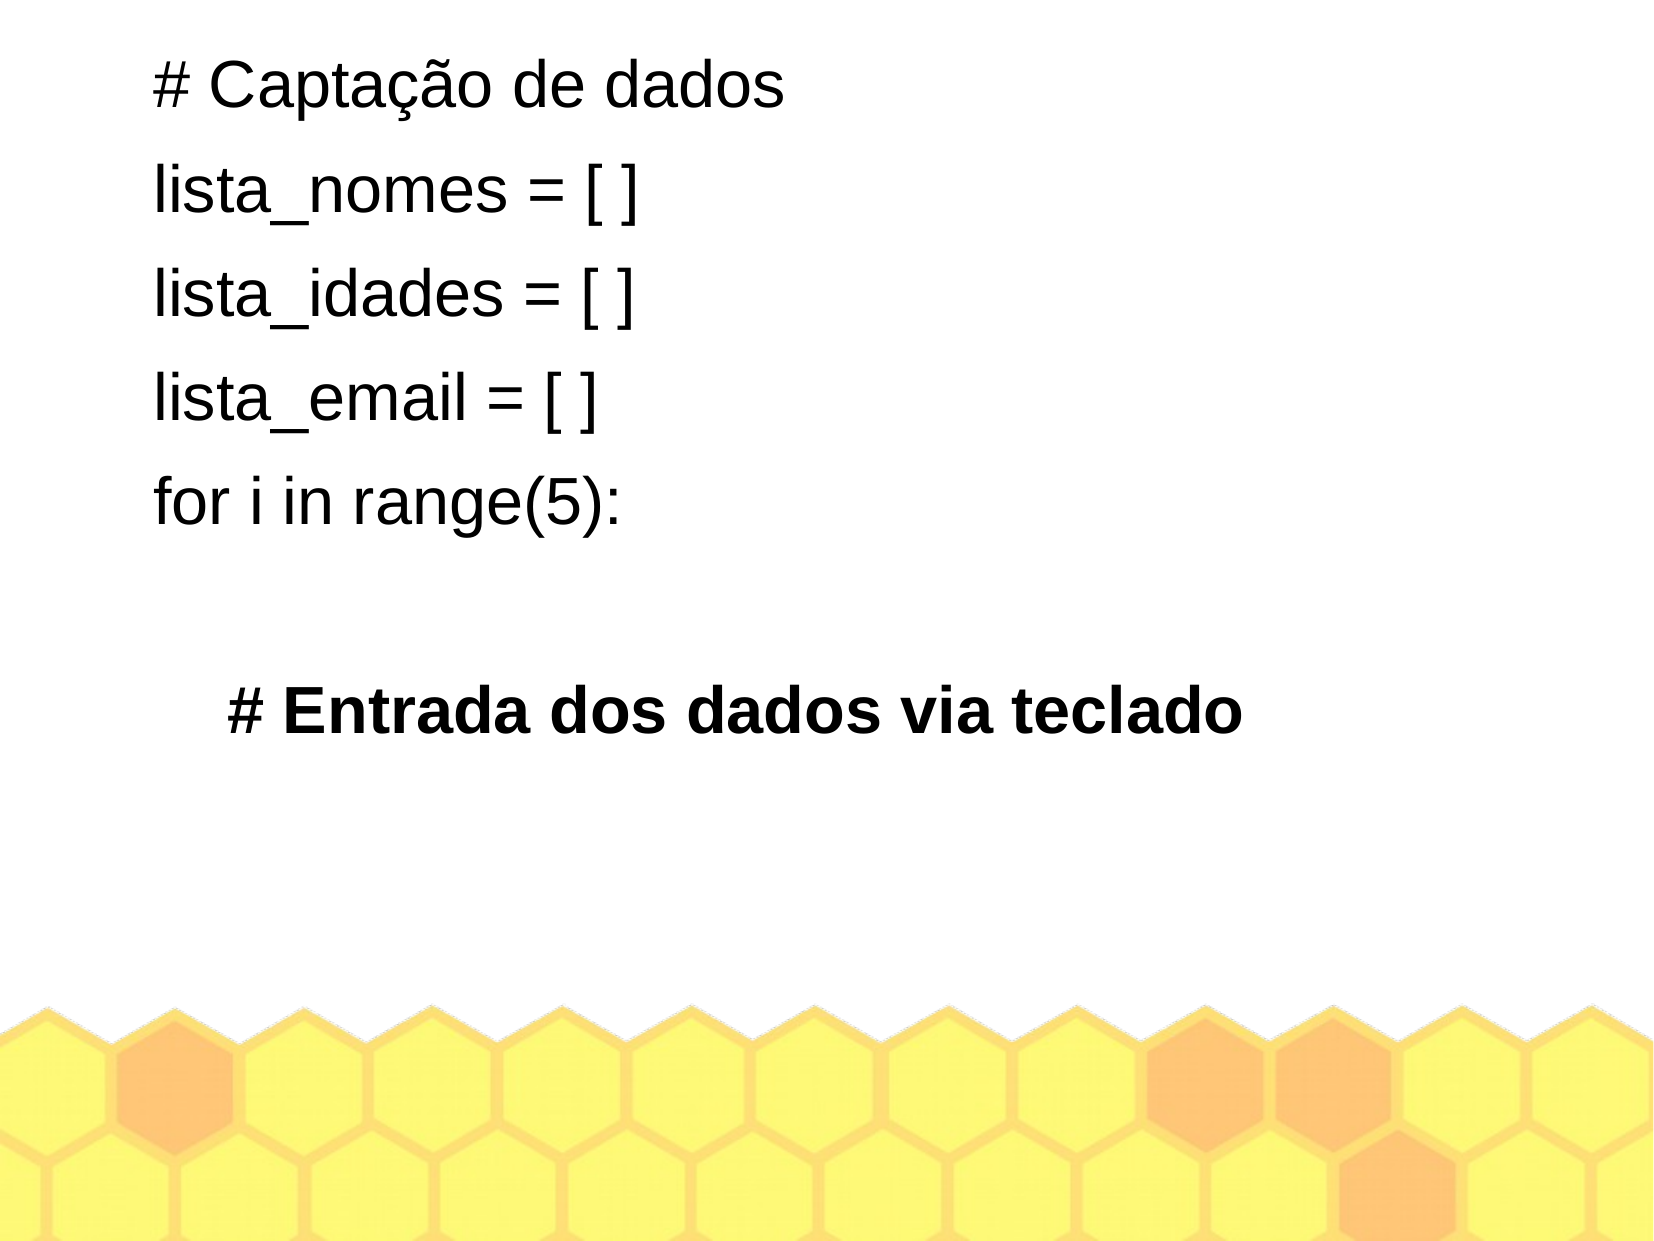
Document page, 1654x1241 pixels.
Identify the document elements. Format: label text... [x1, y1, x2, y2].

picture [0, 1001, 1654, 1241]
list # Captação de dados lista_nomes = [ ] lista_idades = [ ] lista_email = [ ] for i in range(5): # Entrada dos dados via teclado [82, 47, 1571, 1205]
